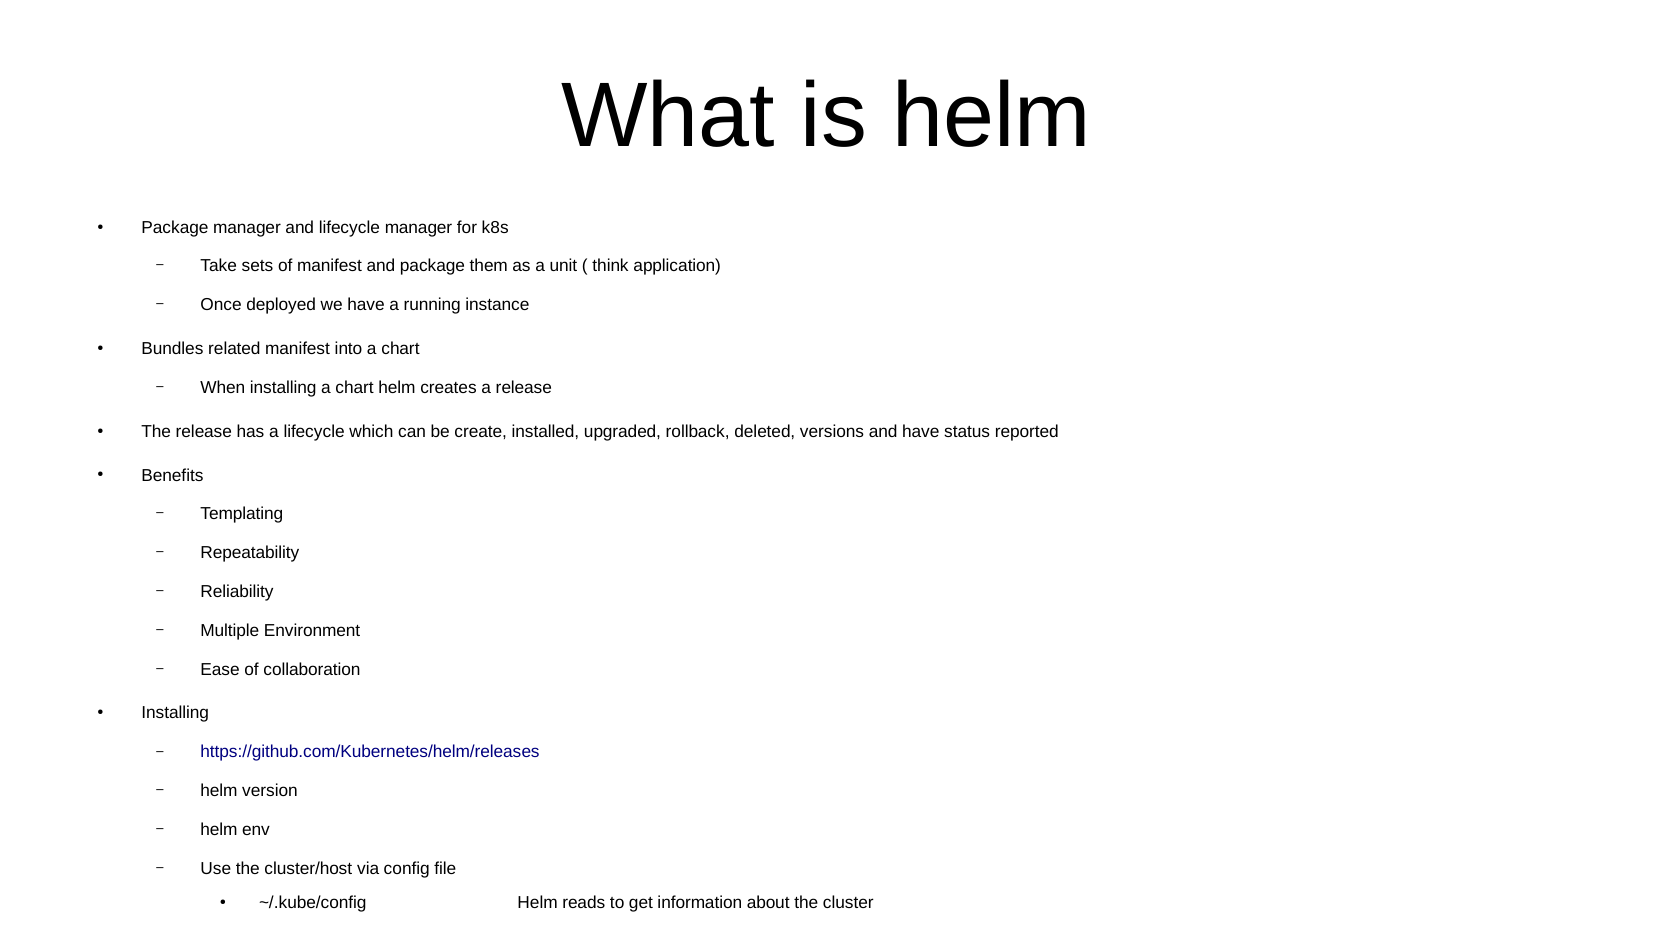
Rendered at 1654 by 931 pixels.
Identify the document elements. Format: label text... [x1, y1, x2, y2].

title What is helm [82, 37, 1571, 193]
list Package manager and lifecycle manager for k8s Take sets of manifest and package them as a unit ( think application) Once deployed we have a running instance Bundles related manifest into a chart When installing a chart helm creates a release The release has a lifecycle which can be create, installed, upgraded, rollback, deleted, versions and have status reported Benefits Templating Repeatability Reliability Multiple Environment Ease of collaboration Installing https://github.com/Kubernetes/helm/releases helm version helm env Use the cluster/host via config file ~/.kube/config Helm reads to get information about the cluster [82, 217, 1621, 916]
